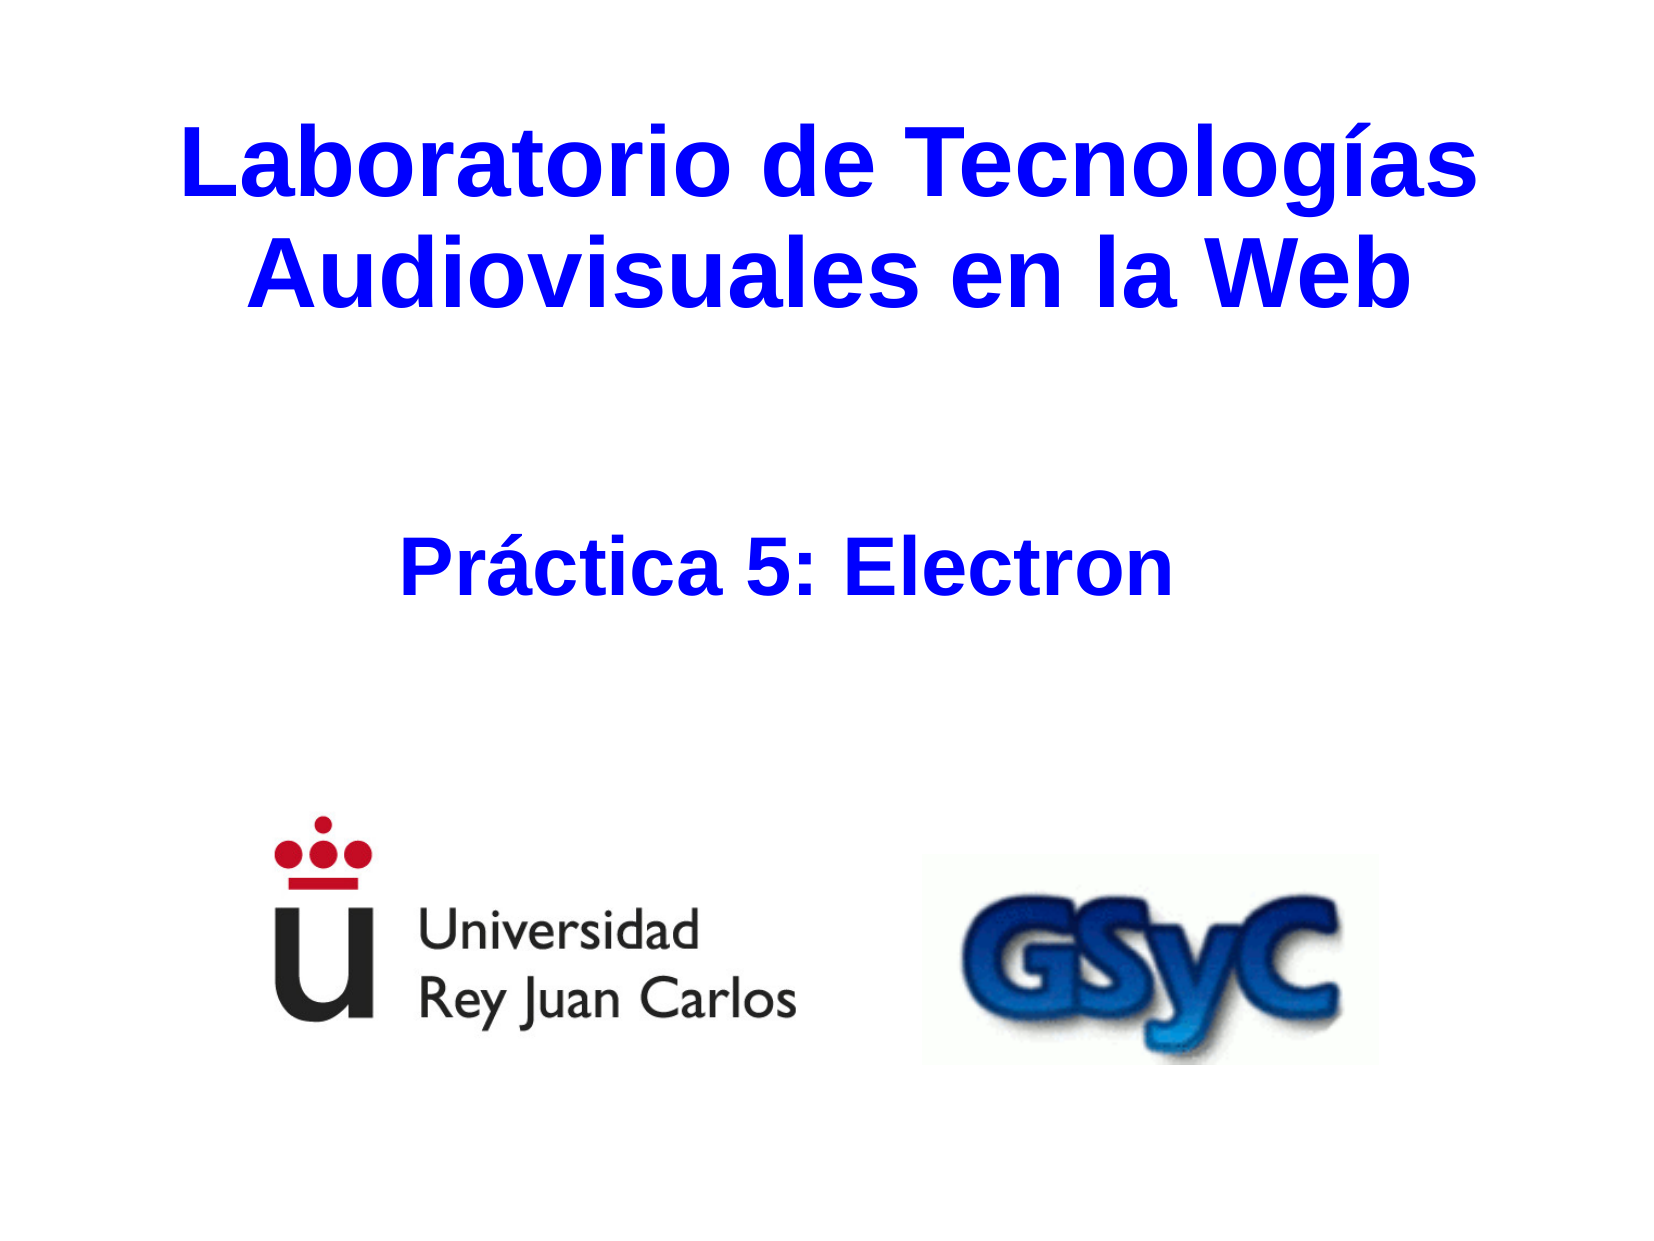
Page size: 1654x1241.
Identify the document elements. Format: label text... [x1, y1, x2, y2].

picture [240, 794, 824, 1051]
picture [922, 854, 1379, 1066]
title Práctica 5: Electron [330, 473, 1246, 661]
title Laboratorio de Tecnologías Audiovisuales en la Web [144, 105, 1516, 331]
